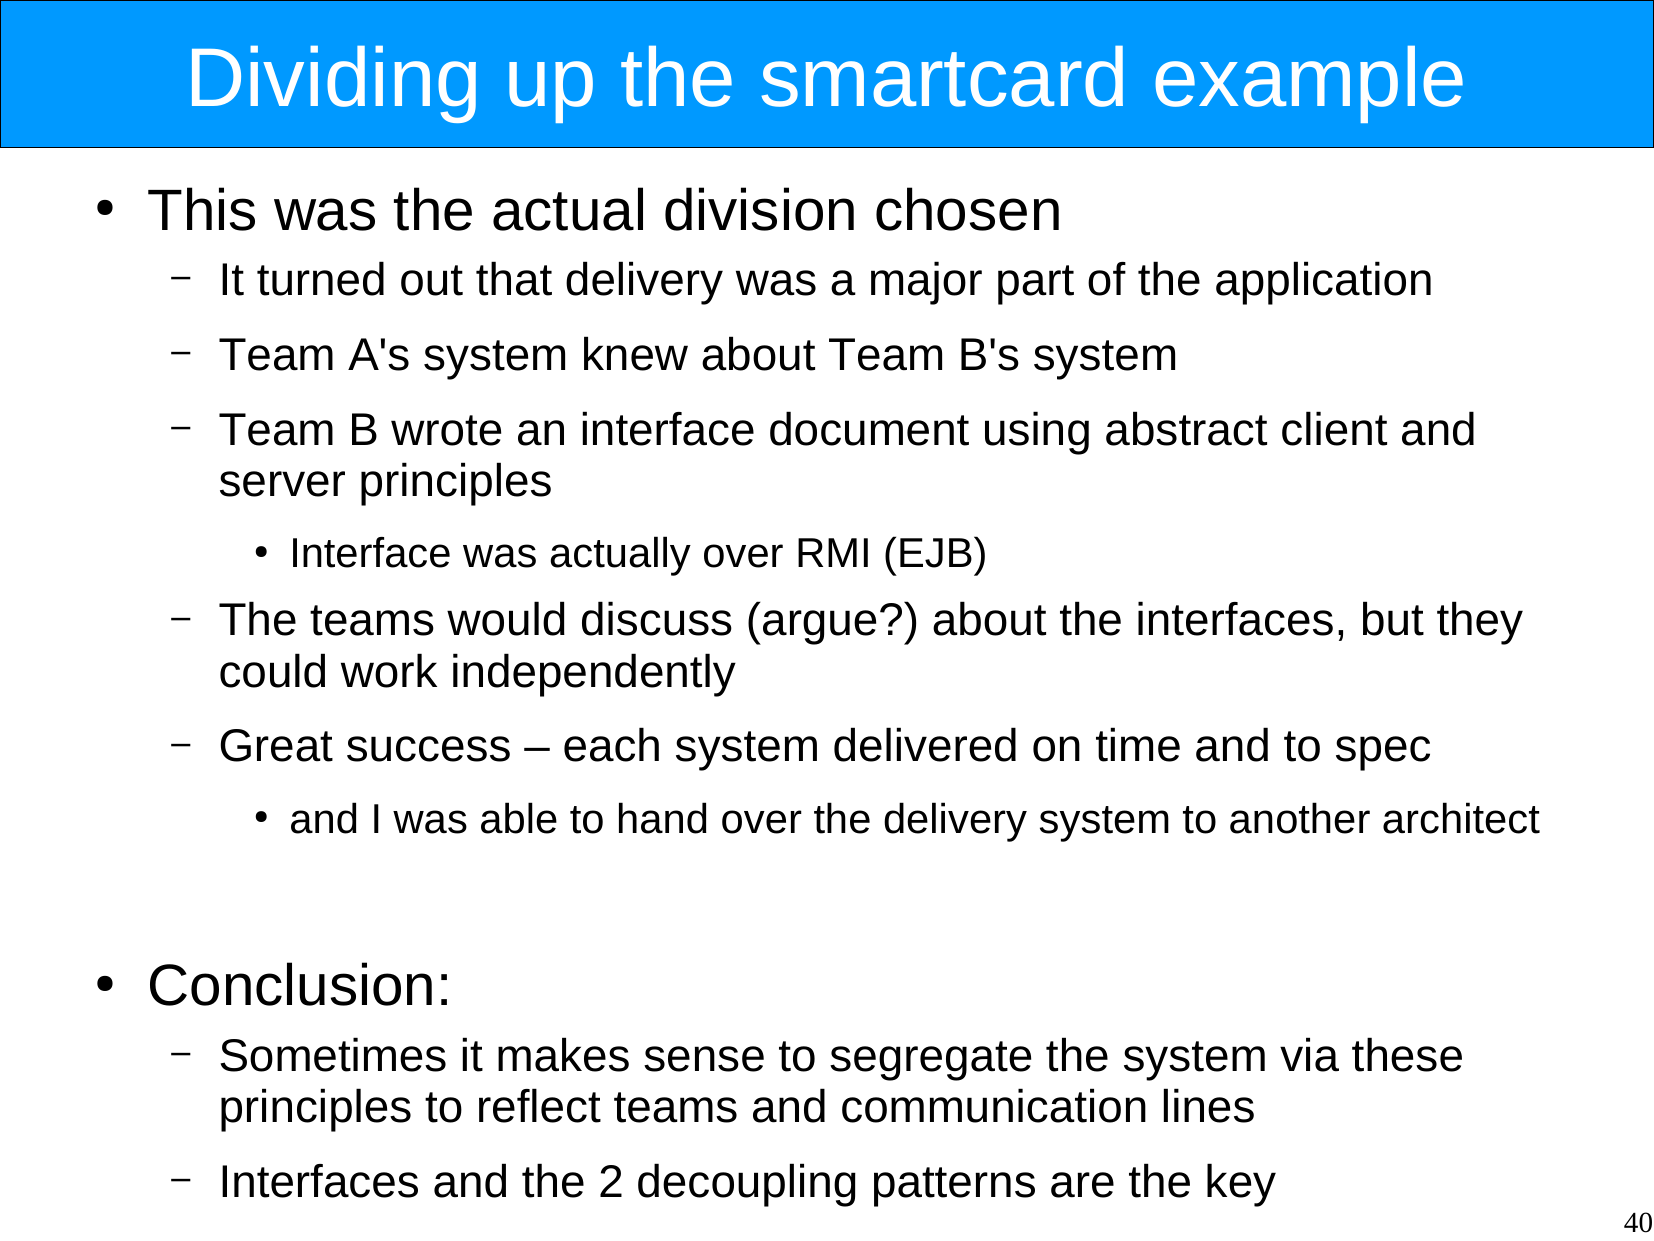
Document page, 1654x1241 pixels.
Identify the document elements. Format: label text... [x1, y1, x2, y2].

title Dividing up the smartcard example [82, 13, 1571, 142]
list This was the actual division chosen It turned out that delivery was a major part of the application Team A's system knew about Team B's system Team B wrote an interface document using abstract client and server principles Interface was actually over RMI (EJB) The teams would discuss (argue?) about the interfaces, but they could work independently Great success – each system delivered on time and to spec and I was able to hand over the delivery system to another architect Conclusion: Sometimes it makes sense to segregate the system via these principles to reflect teams and communication lines Interfaces and the 2 decoupling patterns are the key [76, 177, 1565, 1206]
